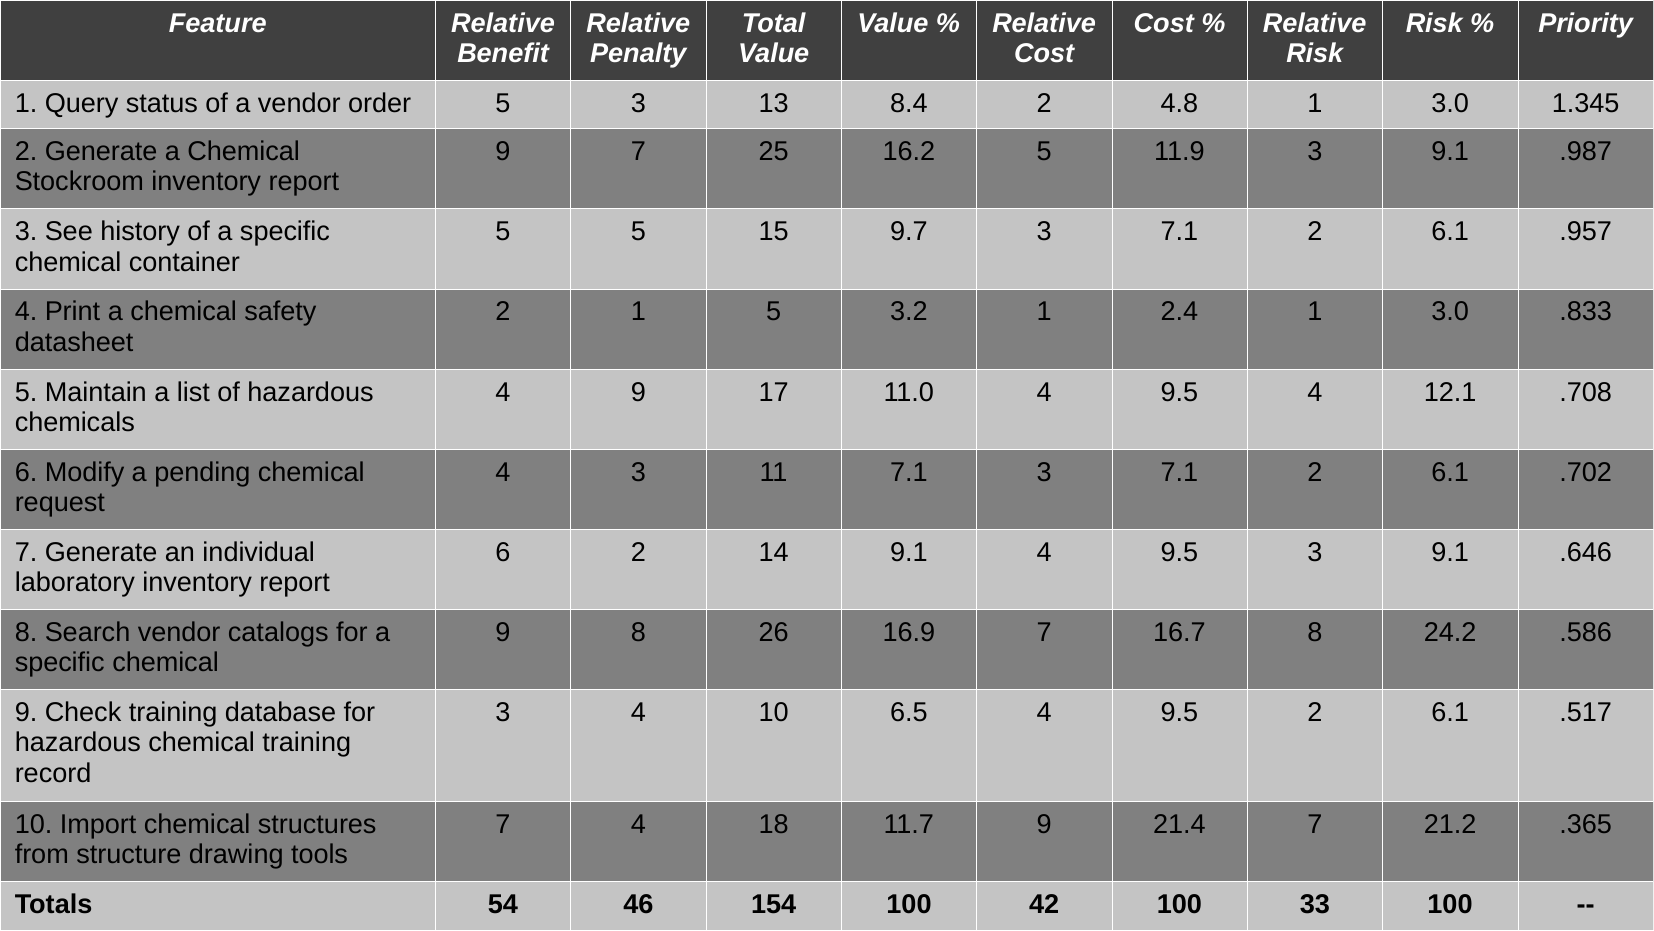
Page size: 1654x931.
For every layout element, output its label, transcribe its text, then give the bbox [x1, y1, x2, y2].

table_cell 11.7 [842, 802, 976, 881]
table_cell 6.5 [842, 690, 976, 801]
table_cell 9.1 [1383, 129, 1518, 208]
table_cell 26 [707, 610, 841, 689]
table_cell .708 [1519, 370, 1653, 449]
table_cell 46 [571, 882, 706, 930]
table_cell 2 [1248, 690, 1382, 801]
table_cell 9 [436, 129, 570, 208]
table_cell 8. Search vendor catalogs for a specific chemical [1, 610, 435, 689]
table_cell 5 [436, 81, 570, 128]
table_cell 18 [707, 802, 841, 881]
table_cell 9.7 [842, 209, 976, 289]
table_cell 8.4 [842, 81, 976, 128]
table_cell 4 [436, 370, 570, 449]
table_cell 1 [571, 290, 706, 369]
table_cell 9. Check training database for hazardous chemical training record [1, 690, 435, 801]
table_cell 4 [977, 690, 1112, 801]
table_cell 2 [1248, 209, 1382, 289]
table_cell 3 [1248, 530, 1382, 609]
table_cell 11 [707, 450, 841, 529]
table_header Relative Cost [977, 1, 1112, 80]
table_cell 17 [707, 370, 841, 449]
table_cell 9 [571, 370, 706, 449]
table_cell 4 [571, 802, 706, 881]
table_cell 7 [977, 610, 1112, 689]
table_cell 21.4 [1113, 802, 1247, 881]
table_cell 3 [977, 450, 1112, 529]
table_cell 25 [707, 129, 841, 208]
table_cell 6.1 [1383, 450, 1518, 529]
table_cell 9.5 [1113, 690, 1247, 801]
table_cell 5. Maintain a list of hazardous chemicals [1, 370, 435, 449]
table_cell 7 [436, 802, 570, 881]
table_cell 3. See history of a specific chemical container [1, 209, 435, 289]
table_cell 11.0 [842, 370, 976, 449]
table_cell 3 [977, 209, 1112, 289]
table_cell 6.1 [1383, 209, 1518, 289]
table_cell 2 [977, 81, 1112, 128]
table_cell 154 [707, 882, 841, 930]
table_cell 3.0 [1383, 290, 1518, 369]
table_cell 5 [436, 209, 570, 289]
table_cell 2 [571, 530, 706, 609]
table_cell 54 [436, 882, 570, 930]
table_header Cost % [1113, 1, 1247, 80]
table_cell 100 [1113, 882, 1247, 930]
table_cell .957 [1519, 209, 1653, 289]
table_cell 1 [977, 290, 1112, 369]
table_cell 11.9 [1113, 129, 1247, 208]
table_cell 2 [1248, 450, 1382, 529]
table_cell 16.2 [842, 129, 976, 208]
table_cell 7 [571, 129, 706, 208]
table_cell 4 [571, 690, 706, 801]
table_header Relative Risk [1248, 1, 1382, 80]
table_cell 6 [436, 530, 570, 609]
table_cell 16.7 [1113, 610, 1247, 689]
table_cell 7.1 [1113, 450, 1247, 529]
table_cell .987 [1519, 129, 1653, 208]
table_cell 10. Import chemical structures from structure drawing tools [1, 802, 435, 881]
table_cell -- [1519, 882, 1653, 930]
table_cell 3 [1248, 129, 1382, 208]
table_cell 2 [436, 290, 570, 369]
table_cell 16.9 [842, 610, 976, 689]
table_cell .833 [1519, 290, 1653, 369]
table_cell 13 [707, 81, 841, 128]
table_cell .365 [1519, 802, 1653, 881]
table_header Priority [1519, 1, 1653, 80]
table_cell 4 [977, 370, 1112, 449]
table_cell 3 [571, 450, 706, 529]
table_cell 9.1 [842, 530, 976, 609]
table_cell 5 [571, 209, 706, 289]
table_header Value % [842, 1, 976, 80]
table_cell 33 [1248, 882, 1382, 930]
table_cell .702 [1519, 450, 1653, 529]
table_header Total Value [707, 1, 841, 80]
table_cell 1. Query status of a vendor order [1, 81, 435, 128]
table_cell 6.1 [1383, 690, 1518, 801]
table_cell 14 [707, 530, 841, 609]
table_header Feature [1, 1, 435, 80]
table_cell 3 [436, 690, 570, 801]
table_cell 9.1 [1383, 530, 1518, 609]
table_cell 5 [707, 290, 841, 369]
table_cell 4. Print a chemical safety datasheet [1, 290, 435, 369]
table_cell 4 [977, 530, 1112, 609]
table_cell 4 [436, 450, 570, 529]
table_cell 100 [842, 882, 976, 930]
table_cell 100 [1383, 882, 1518, 930]
table_cell 3.0 [1383, 81, 1518, 128]
table_cell 7 [1248, 802, 1382, 881]
table_cell 5 [977, 129, 1112, 208]
table_cell 8 [1248, 610, 1382, 689]
table_cell Totals [1, 882, 435, 930]
table_cell 9 [436, 610, 570, 689]
table_cell 6. Modify a pending chemical request [1, 450, 435, 529]
table_cell 7.1 [842, 450, 976, 529]
table_cell 3.2 [842, 290, 976, 369]
table_cell 2. Generate a Chemical Stockroom inventory report [1, 129, 435, 208]
table_cell 9 [977, 802, 1112, 881]
table_cell 42 [977, 882, 1112, 930]
table_cell .586 [1519, 610, 1653, 689]
table_cell 2.4 [1113, 290, 1247, 369]
table_cell 24.2 [1383, 610, 1518, 689]
table_cell 21.2 [1383, 802, 1518, 881]
table_cell 4.8 [1113, 81, 1247, 128]
table_cell .646 [1519, 530, 1653, 609]
table_header Risk % [1383, 1, 1518, 80]
table_cell 8 [571, 610, 706, 689]
table_cell 12.1 [1383, 370, 1518, 449]
table_cell .517 [1519, 690, 1653, 801]
table_cell 10 [707, 690, 841, 801]
table_cell 15 [707, 209, 841, 289]
table_cell 1.345 [1519, 81, 1653, 128]
table_cell 1 [1248, 290, 1382, 369]
table_header Relative Penalty [571, 1, 706, 80]
table_cell 3 [571, 81, 706, 128]
table_cell 9.5 [1113, 370, 1247, 449]
table_cell 4 [1248, 370, 1382, 449]
table_cell 7. Generate an individual laboratory inventory report [1, 530, 435, 609]
table_cell 9.5 [1113, 530, 1247, 609]
table_cell 7.1 [1113, 209, 1247, 289]
table_cell 1 [1248, 81, 1382, 128]
table_header Relative Benefit [436, 1, 570, 80]
